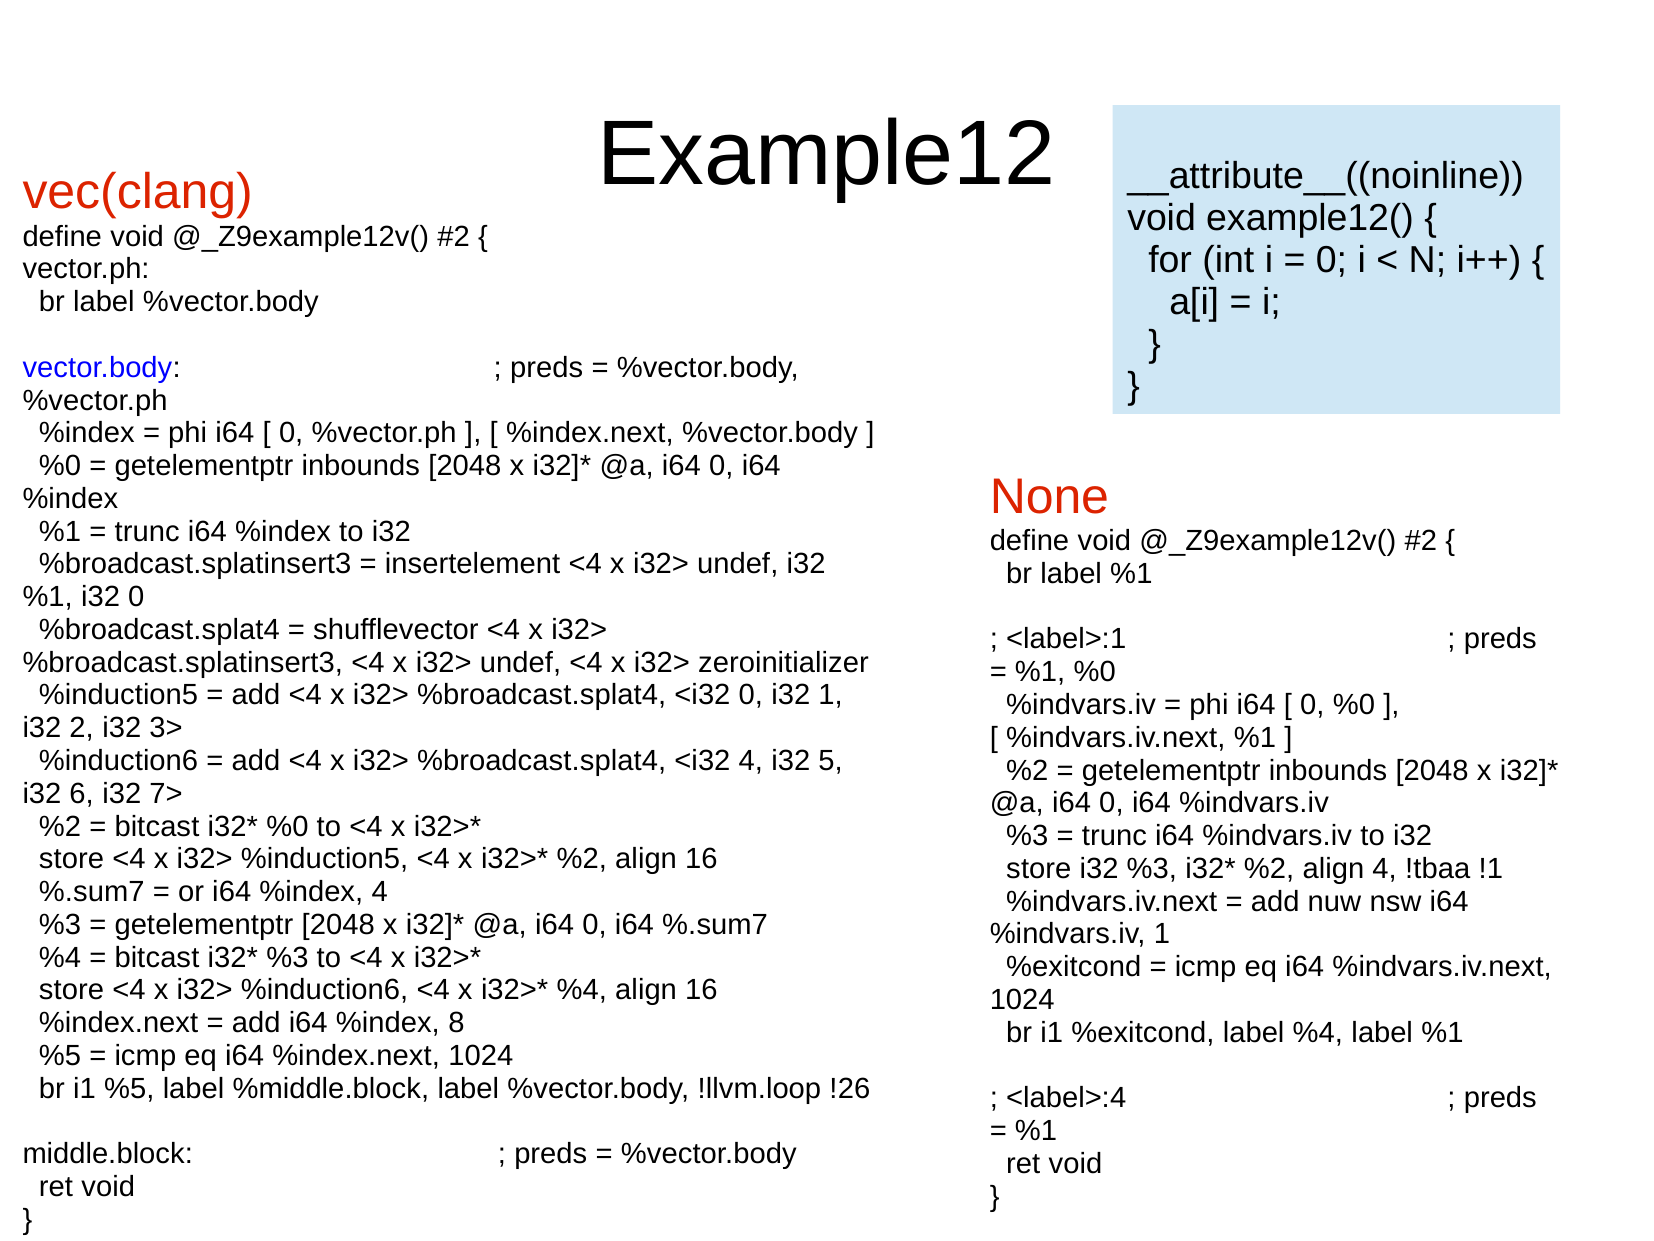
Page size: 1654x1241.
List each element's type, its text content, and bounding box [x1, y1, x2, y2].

text_box __attribute__((noinline)) void example12() { for (int i = 0; i < N; i++) { a[i] = i; } } [1112, 105, 1561, 414]
text_box None define void @_Z9example12v() #2 { br label %1 ; <label>:1 ; preds = %1, %0 %indvars.iv = phi i64 [ 0, %0 ], [ %indvars.iv.next, %1 ] %2 = getelementptr inbounds [2048 x i32]* @a, i64 0, i64 %indvars.iv %3 = trunc i64 %indvars.iv to i32 store i32 %3, i32* %2, align 4, !tbaa !1 %indvars.iv.next = add nuw nsw i64 %indvars.iv, 1 %exitcond = icmp eq i64 %indvars.iv.next, 1024 br i1 %exitcond, label %4, label %1 ; <label>:4 ; preds = %1 ret void } [975, 460, 1576, 1220]
title Example12 [82, 49, 1571, 257]
text_box vec(clang) define void @_Z9example12v() #2 { vector.ph: br label %vector.body vector.body: ; preds = %vector.body, %vector.ph %index = phi i64 [ 0, %vector.ph ], [ %index.next, %vector.body ] %0 = getelementptr inbounds [2048 x i32]* @a, i64 0, i64 %index %1 = trunc i64 %index to i32 %broadcast.splatinsert3 = insertelement <4 x i32> undef, i32 %1, i32 0 %broadcast.splat4 = shufflevector <4 x i32> %broadcast.splatinsert3, <4 x i32> undef, <4 x i32> zeroinitializer %induction5 = add <4 x i32> %broadcast.splat4, <i32 0, i32 1, i32 2, i32 3> %induction6 = add <4 x i32> %broadcast.splat4, <i32 4, i32 5, i32 6, i32 7> %2 = bitcast i32* %0 to <4 x i32>* store <4 x i32> %induction5, <4 x i32>* %2, align 16 %.sum7 = or i64 %index, 4 %3 = getelementptr [2048 x i32]* @a, i64 0, i64 %.sum7 %4 = bitcast i32* %3 to <4 x i32>* store <4 x i32> %induction6, <4 x i32>* %4, align 16 %index.next = add i64 %index, 8 %5 = icmp eq i64 %index.next, 1024 br i1 %5, label %middle.block, label %vector.body, !llvm.loop !26 middle.block: ; preds = %vector.body ret void } [7, 156, 901, 1241]
